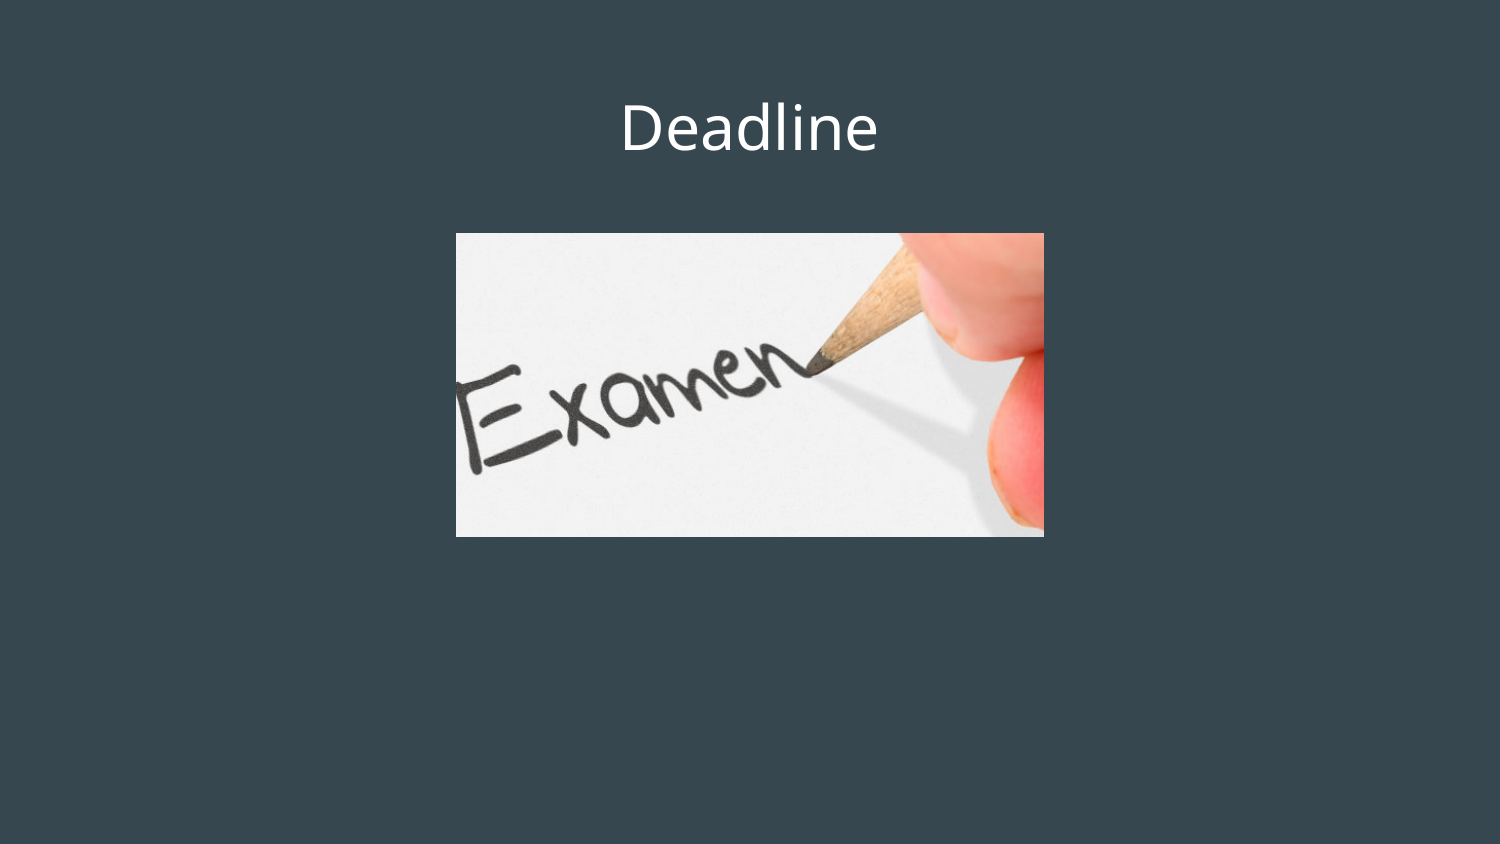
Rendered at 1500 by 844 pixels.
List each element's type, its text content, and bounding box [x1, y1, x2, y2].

title Deadline [51, 72, 1449, 167]
picture [456, 233, 1044, 537]
list [51, 189, 1449, 750]
